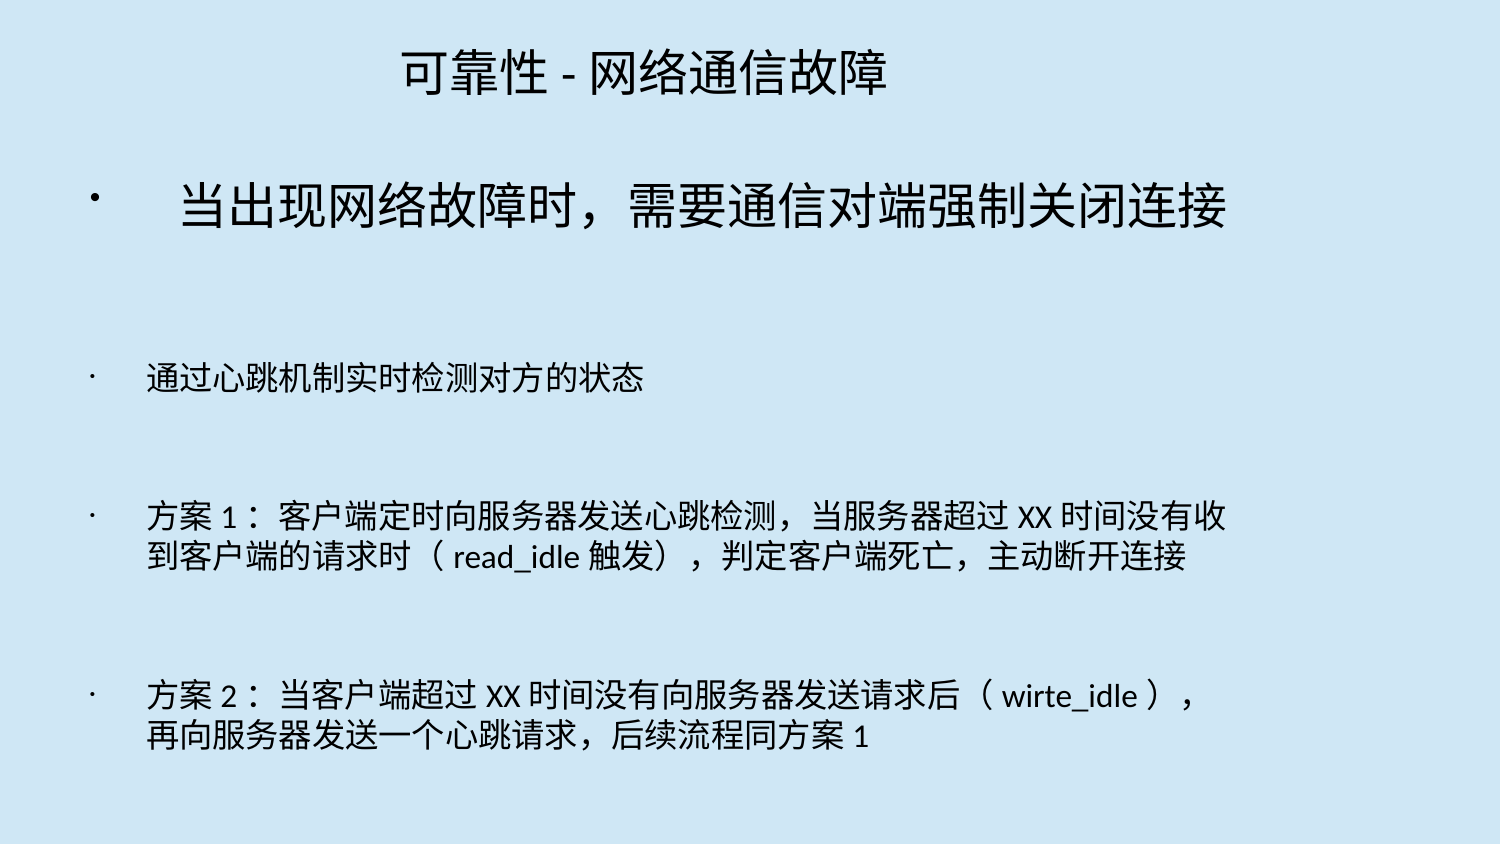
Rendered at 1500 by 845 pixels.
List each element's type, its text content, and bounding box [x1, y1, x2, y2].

title 可靠性-网络通信故障 [135, 33, 1152, 103]
list 当出现网络故障时，需要通信对端强制关闭连接 通过心跳机制实时检测对方的状态 方案1：客户端定时向服务器发送心跳检测，当服务器超过XX时间没有收到客户端的请求时（read_idle触发），判定客户端死亡，主动断开连接 方案2：当客户端超过XX时间没有向服务器发送请求后（wirte_idle），再向服务器发送一个心跳请求，后续流程同方案1 [75, 150, 1258, 730]
